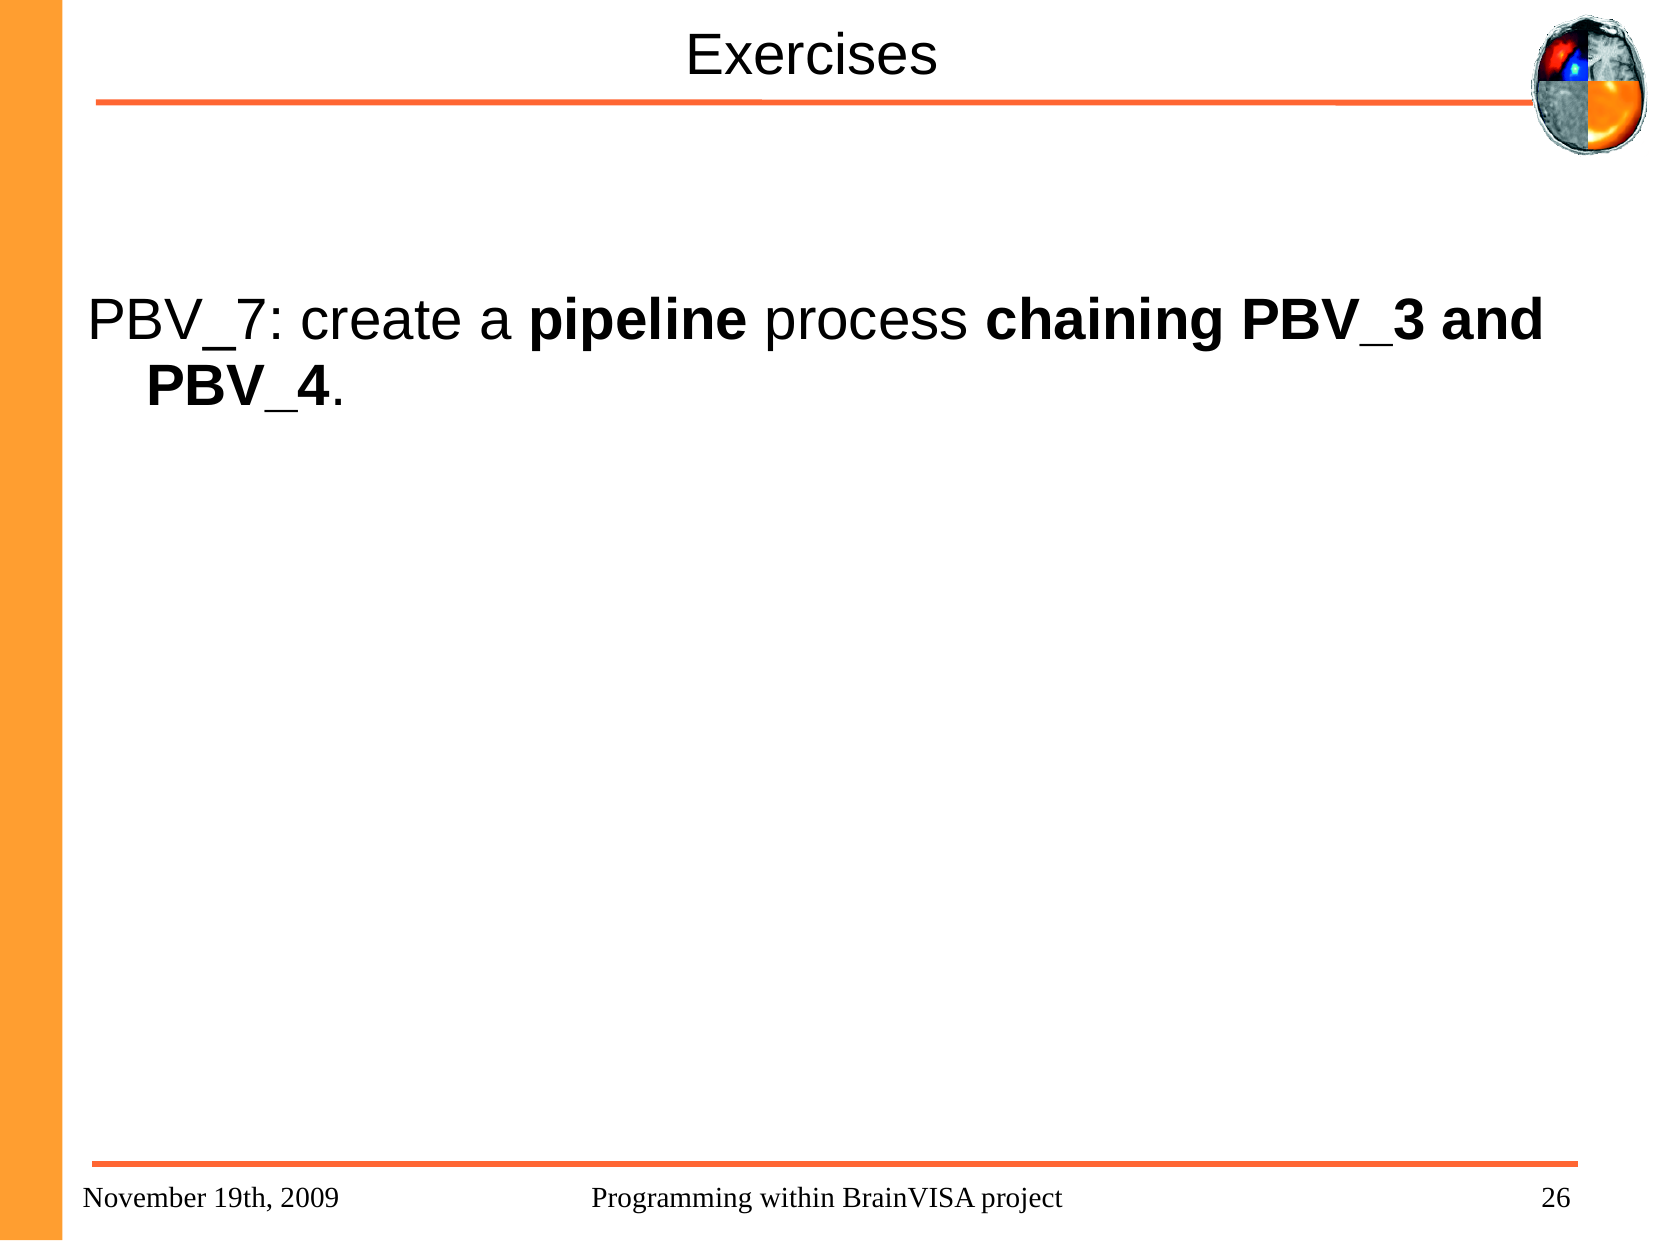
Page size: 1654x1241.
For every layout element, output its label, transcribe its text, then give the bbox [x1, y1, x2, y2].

list PBV_7: create a pipeline process chaining PBV_3 and PBV_4. [86, 127, 1576, 1143]
title Exercises [88, 19, 1536, 89]
picture [1530, 14, 1649, 157]
